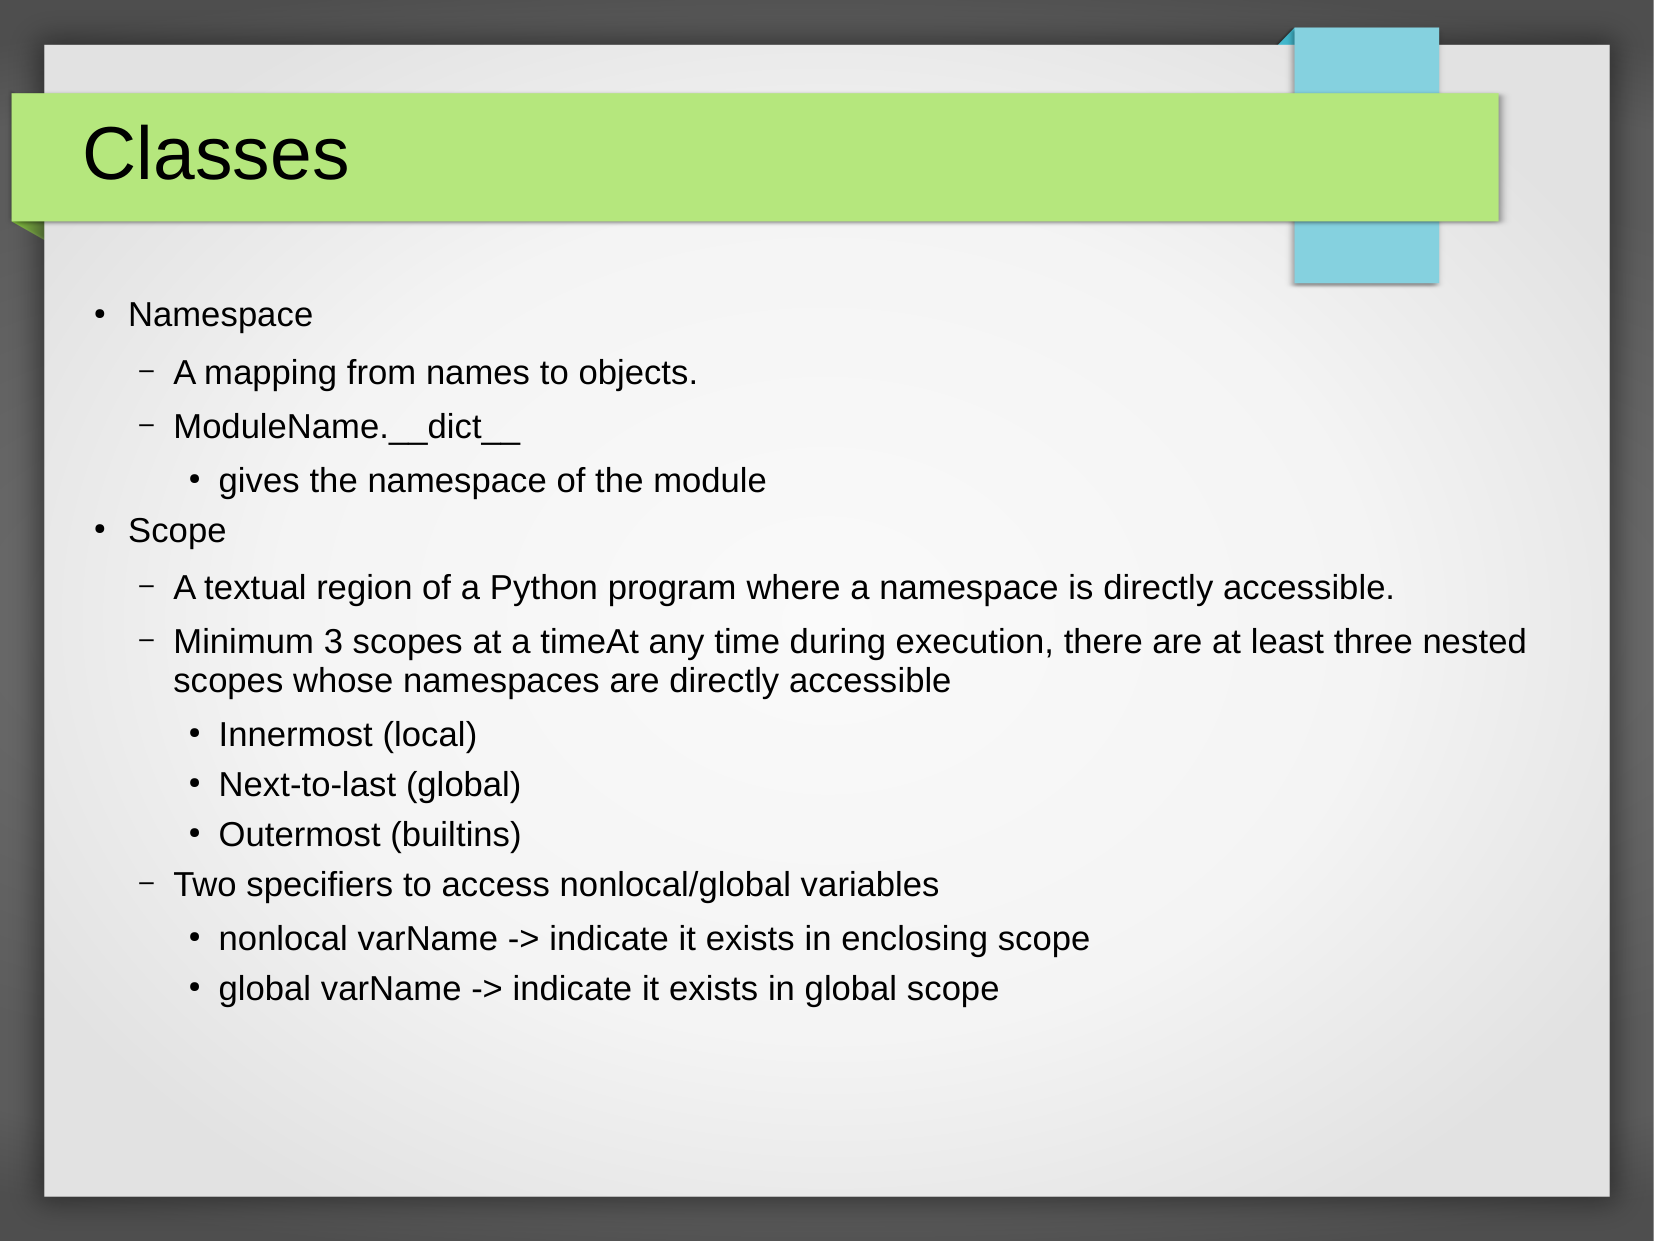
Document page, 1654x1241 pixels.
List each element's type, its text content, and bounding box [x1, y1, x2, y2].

list Namespace A mapping from names to objects. ModuleName.__dict__ gives the namespace of the module Scope A textual region of a Python program where a namespace is directly accessible. Minimum 3 scopes at a timeAt any time during execution, there are at least three nested scopes whose namespaces are directly accessible Innermost (local) Next-to-last (global) Outermost (builtins) Two specifiers to access nonlocal/global variables nonlocal varName -> indicate it exists in enclosing scope global varName -> indicate it exists in global scope [82, 295, 1571, 1015]
picture [0, 0, 1654, 1241]
title Classes [82, 94, 1264, 213]
